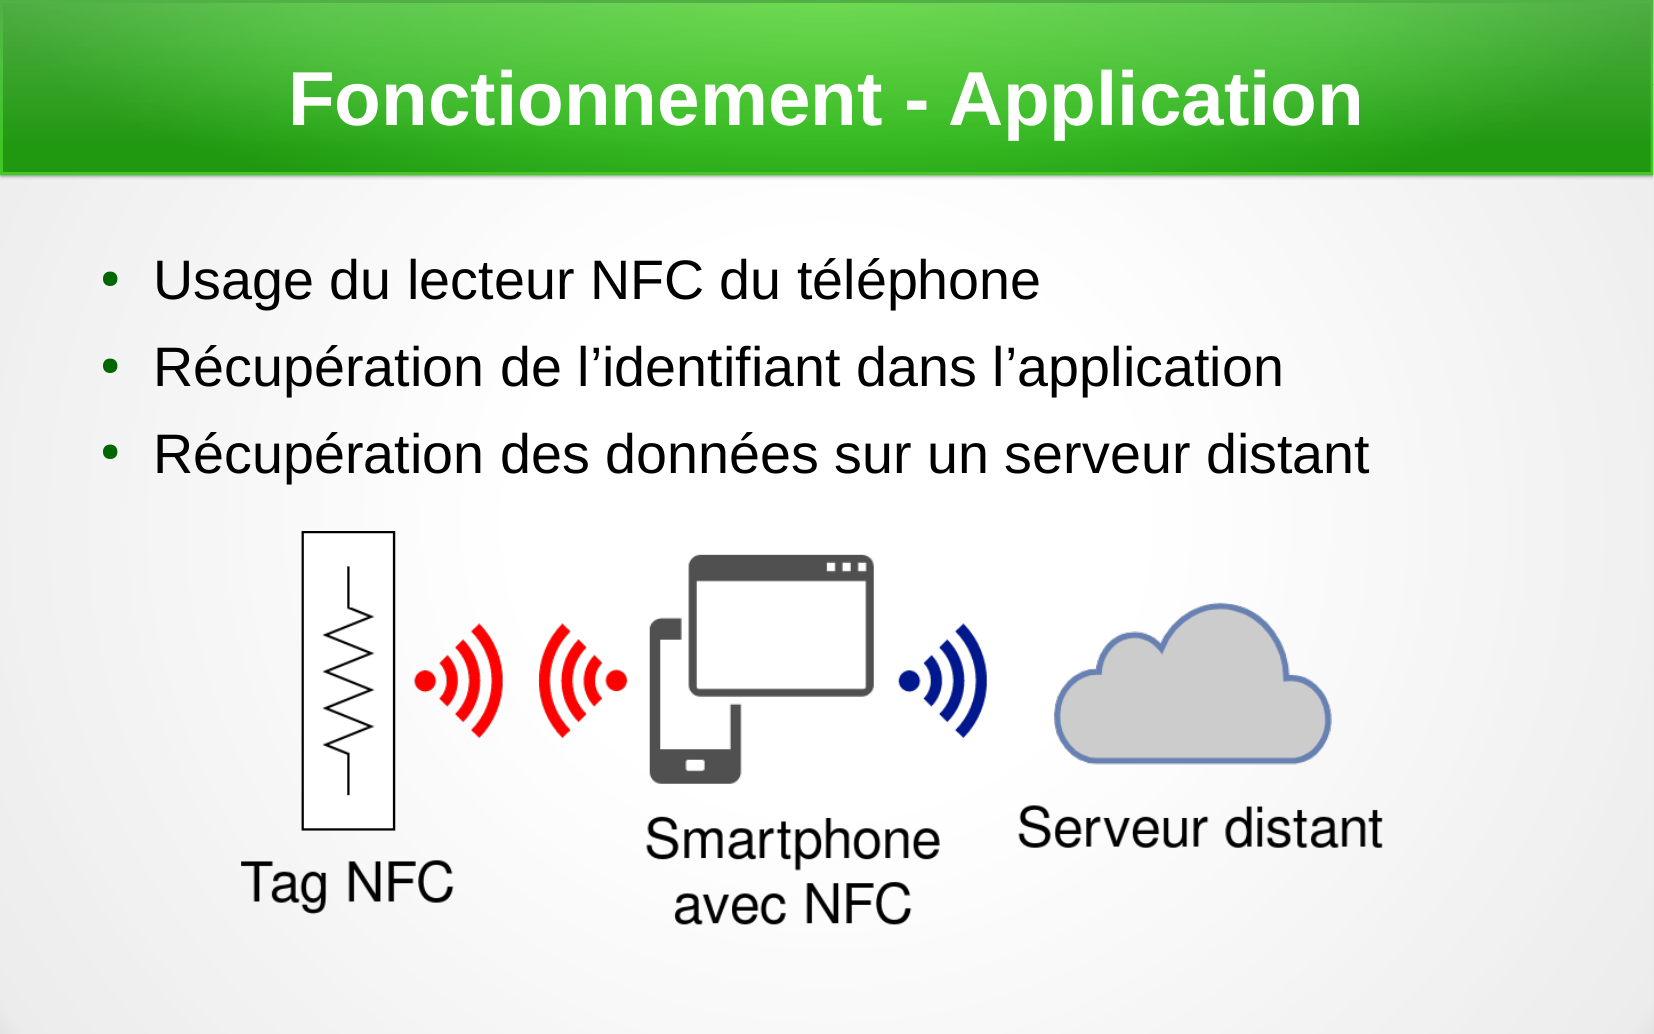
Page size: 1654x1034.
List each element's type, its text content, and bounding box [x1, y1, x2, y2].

picture [240, 531, 1407, 946]
list Usage du lecteur NFC du téléphone Récupération de l’identifiant dans l’application Récupération des données sur un serveur distant [82, 249, 1571, 849]
title Fonctionnement - Application [82, 39, 1571, 158]
